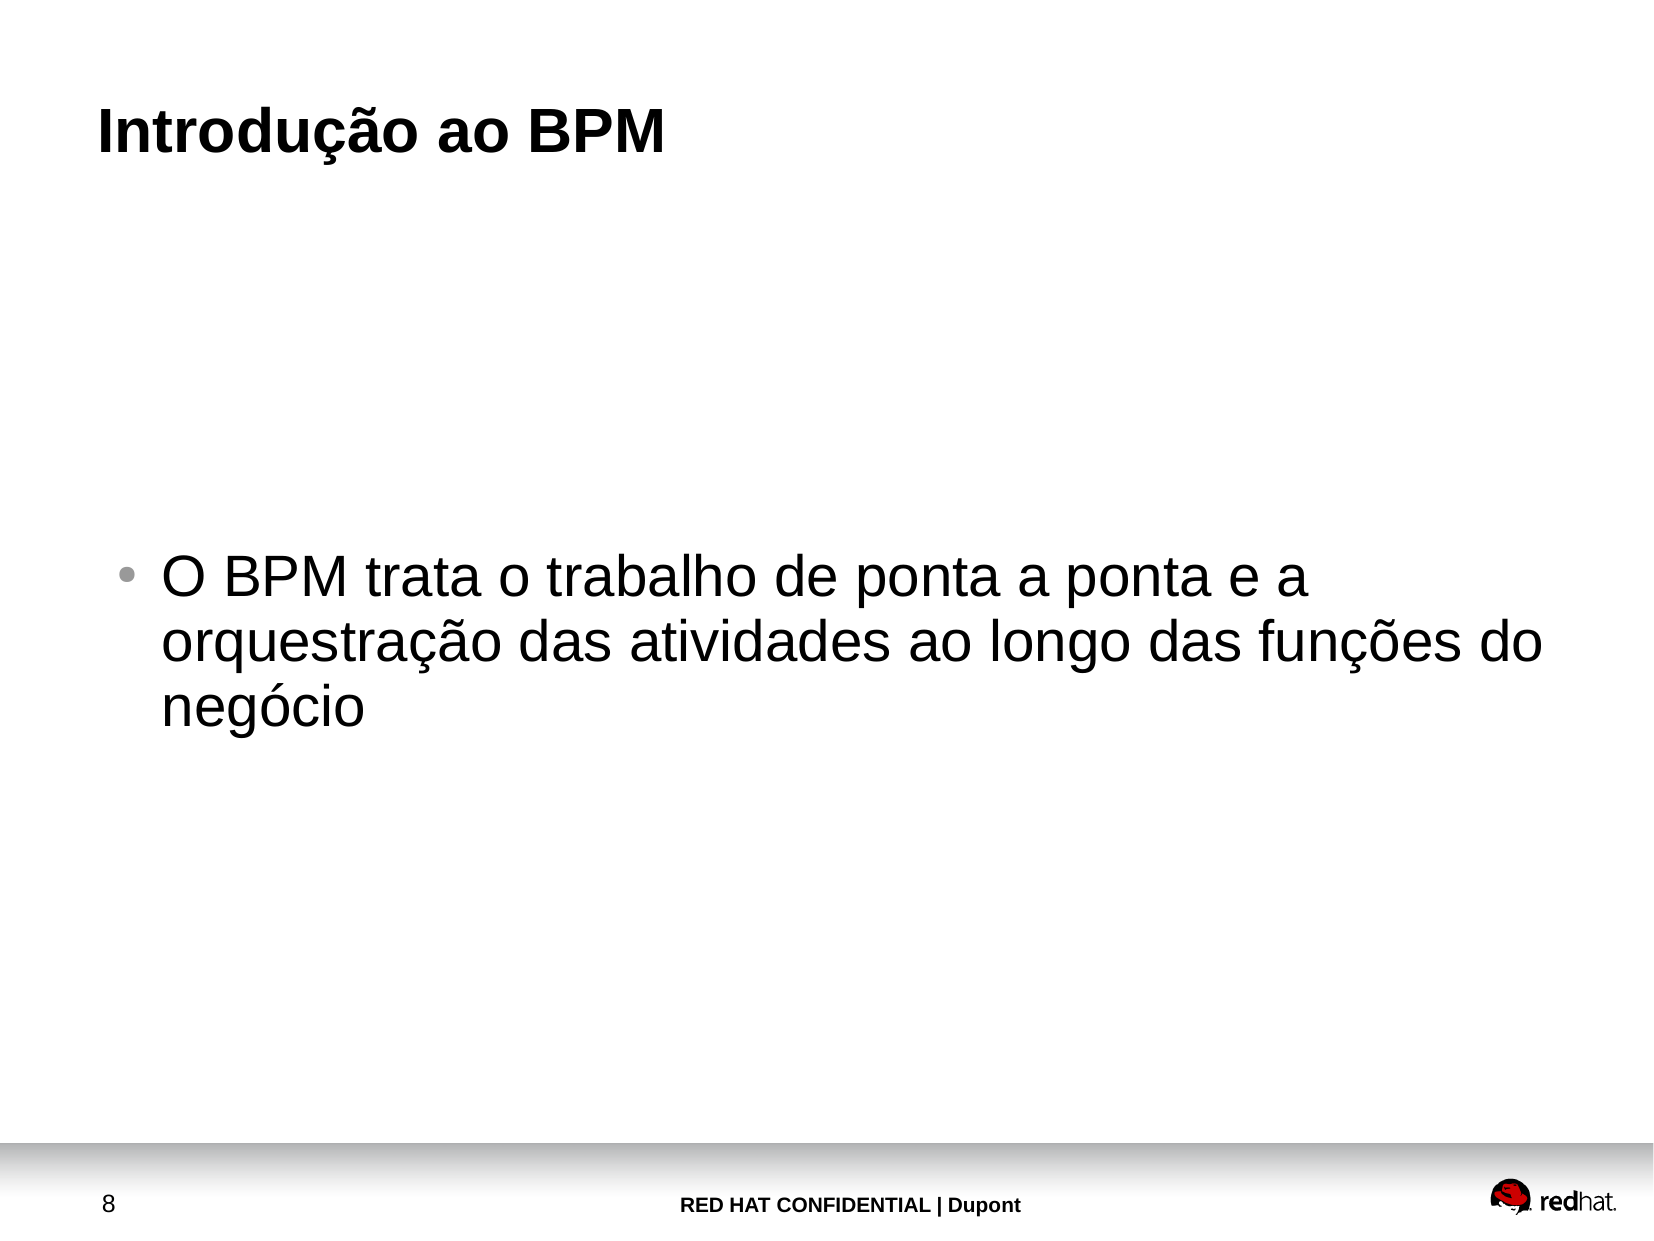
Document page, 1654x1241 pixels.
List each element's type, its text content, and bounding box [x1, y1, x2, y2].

picture [0, 1143, 1654, 1241]
text_box O BPM trata o trabalho de ponta a ponta e a orquestração das atividades ao longo das funções do negócio [86, 244, 1576, 1039]
text_box Introdução ao BPM [82, 37, 1571, 226]
